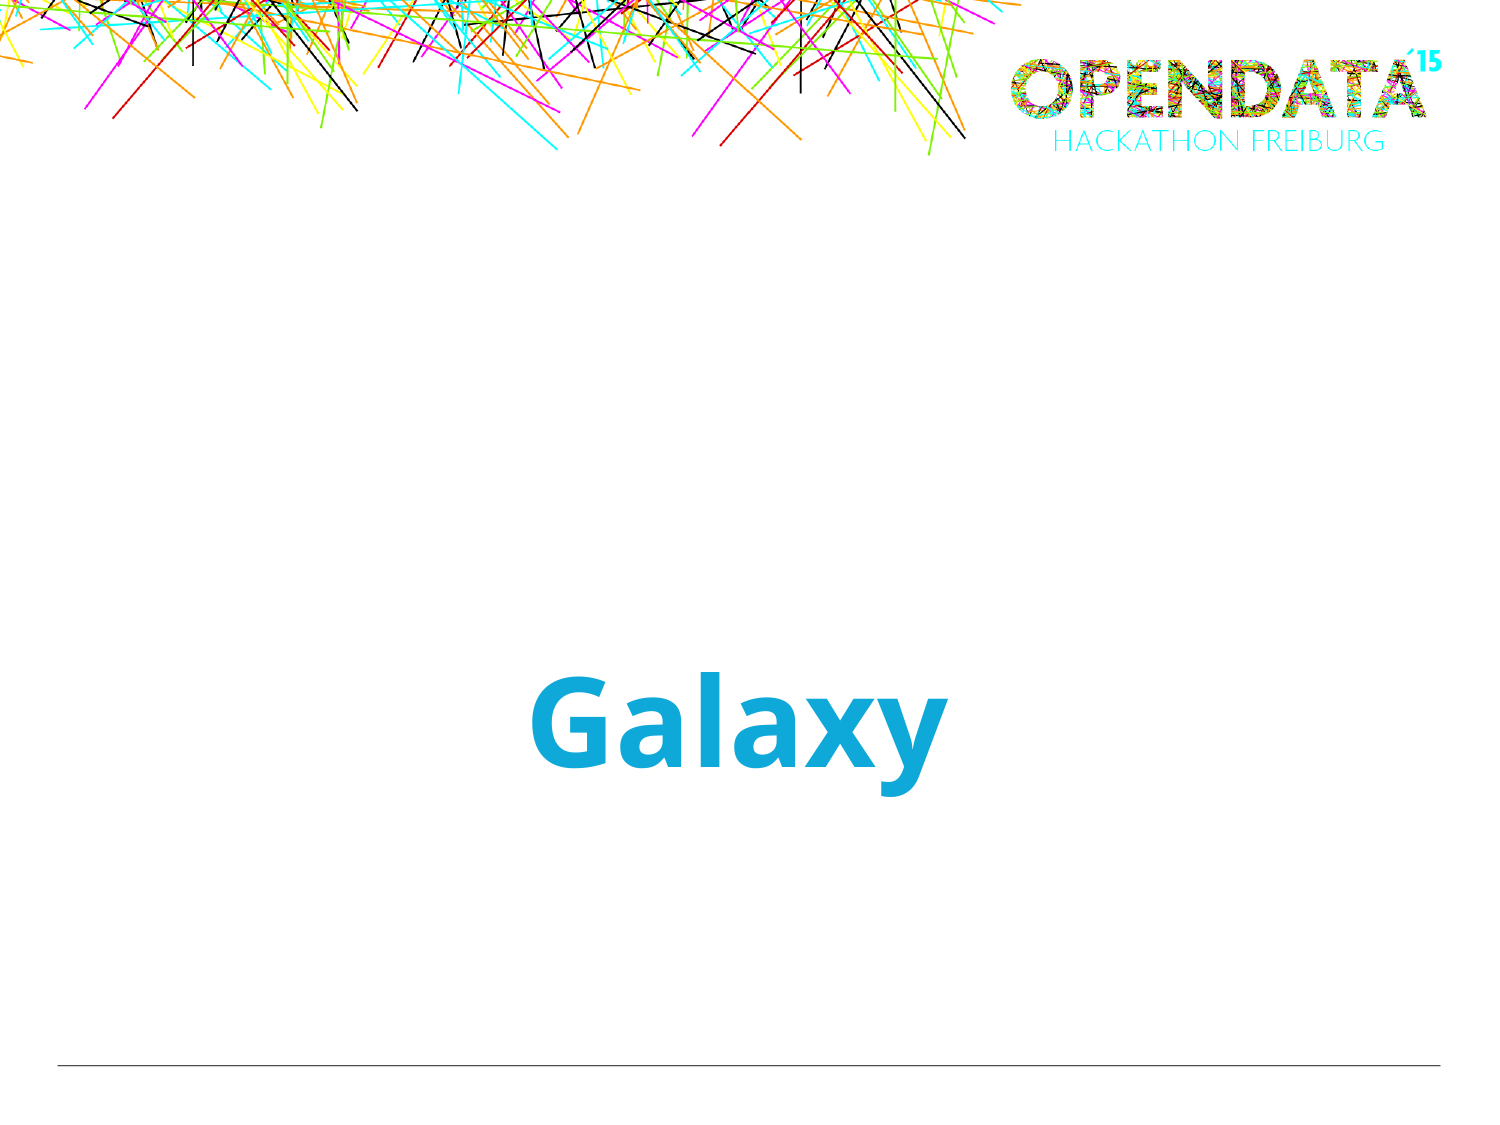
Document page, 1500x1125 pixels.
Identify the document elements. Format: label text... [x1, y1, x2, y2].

picture [0, 0, 1499, 1125]
title Galaxy [57, 585, 1417, 869]
